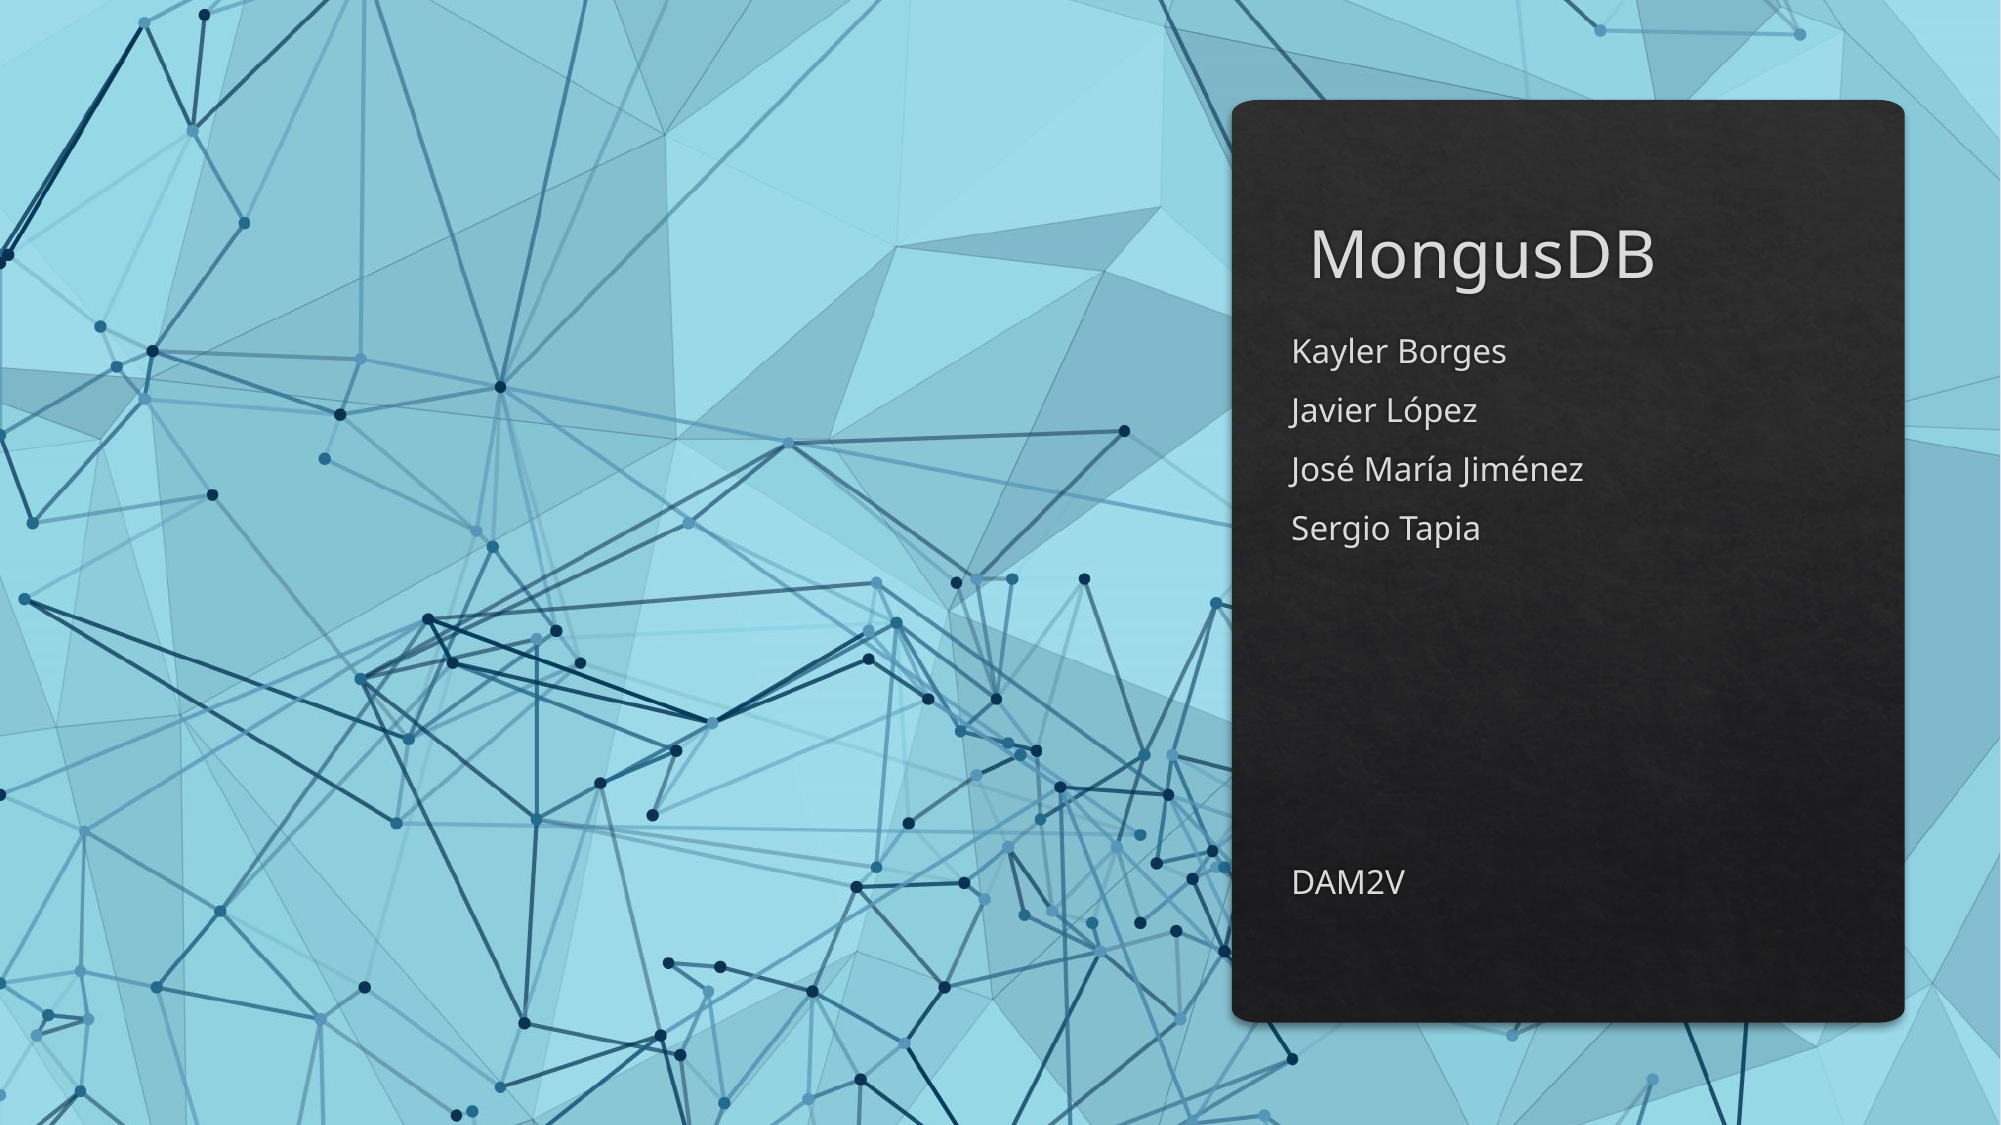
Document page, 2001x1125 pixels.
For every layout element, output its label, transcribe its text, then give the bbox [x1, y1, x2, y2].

subtitle Kayler Borges Javier López José María Jiménez Sergio Tapia DAM2V [1276, 322, 1856, 927]
picture [0, 0, 2001, 1125]
title MongusDB [1276, 138, 1867, 300]
